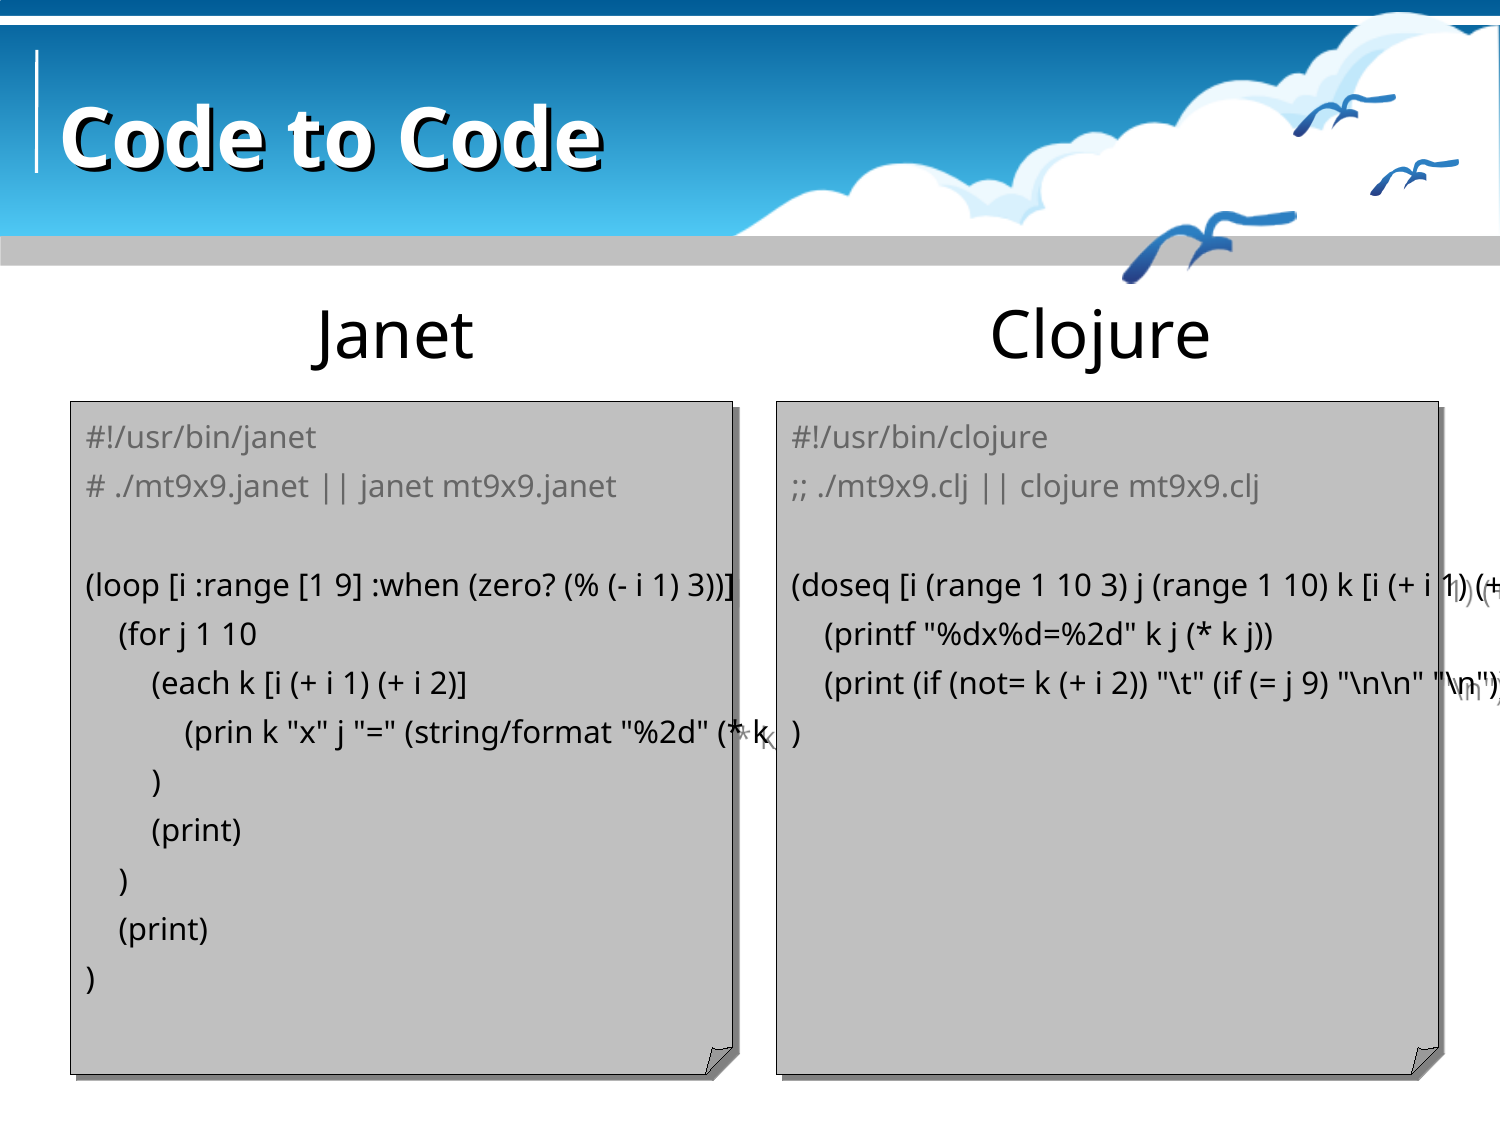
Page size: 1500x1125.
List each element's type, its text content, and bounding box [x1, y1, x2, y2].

picture [730, 12, 1500, 284]
title Code to Code [59, 86, 1465, 186]
text_box #!/usr/bin/janet # ./mt9x9.janet || janet mt9x9.janet (loop [i :range [1 9] :when (zero? (% (- i 1) 3))] (for j 1 10 (each k [i (+ i 1) (+ i 2)] (prin k "x" j "=" (string/format "%2d" (* k j)) "\t") ) (print) ) (print) ) [70, 401, 733, 1075]
text_box Clojure [974, 283, 1282, 388]
text_box #!/usr/bin/clojure ;; ./mt9x9.clj || clojure mt9x9.clj (doseq [i (range 1 10 3) j (range 1 10) k [i (+ i 1) (+ i 2)]] (printf "%dx%d=%2d" k j (* k j)) (print (if (not= k (+ i 2)) "\t" (if (= j 9) "\n\n" "\n"))) ) [776, 401, 1439, 1075]
text_box Janet [301, 283, 526, 388]
